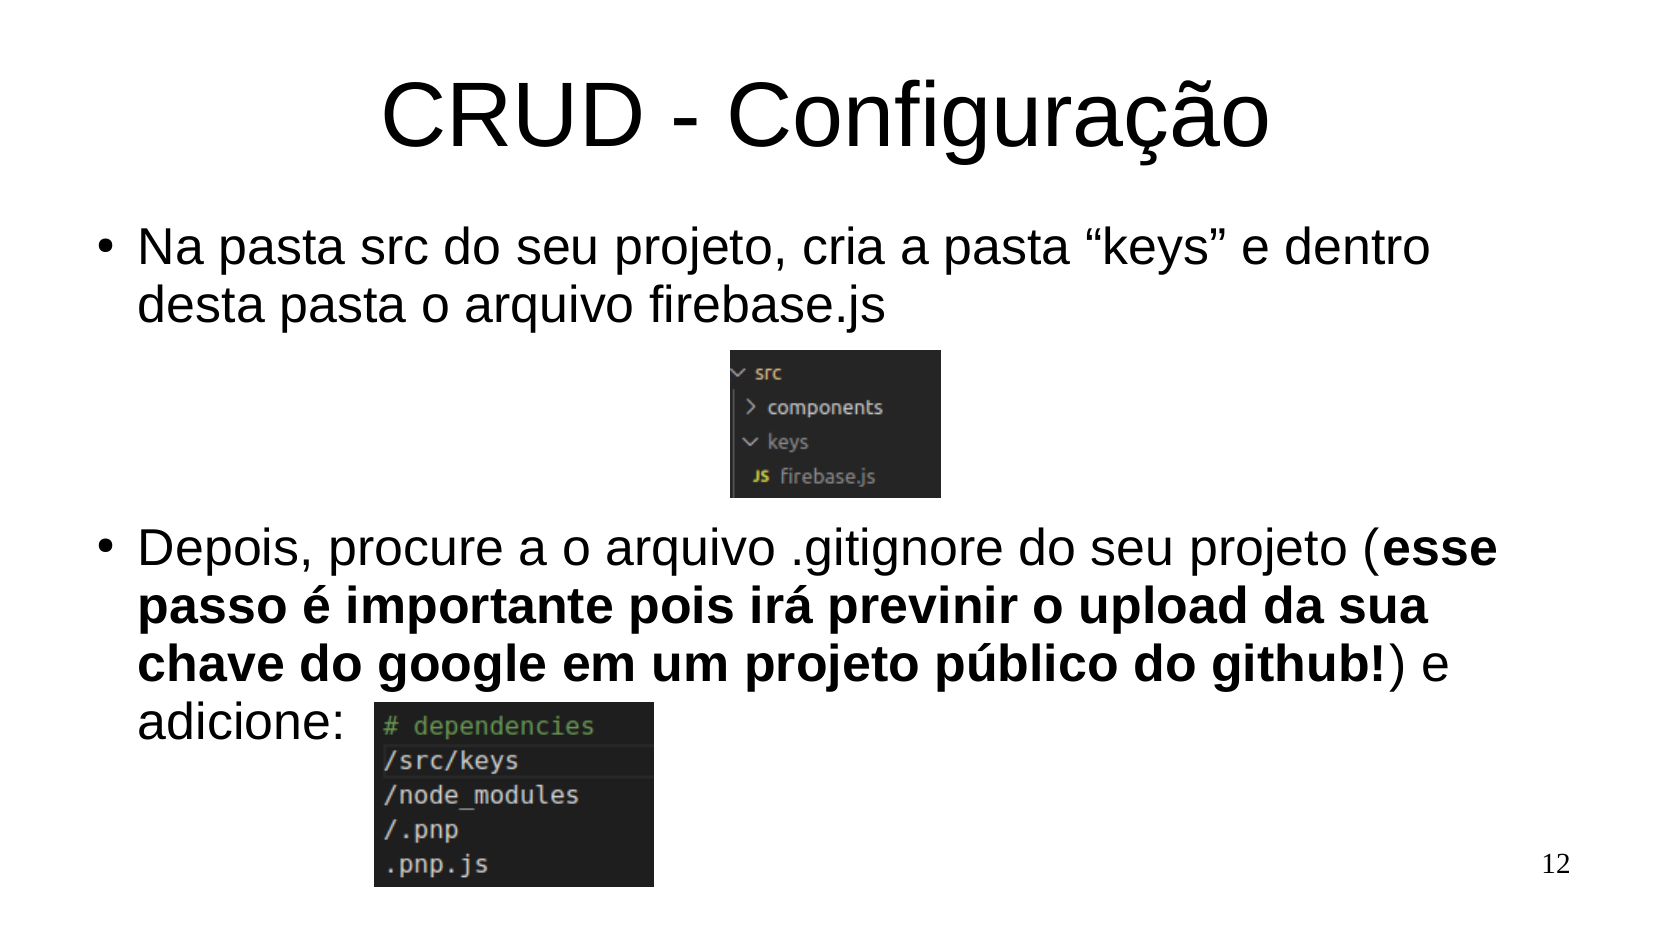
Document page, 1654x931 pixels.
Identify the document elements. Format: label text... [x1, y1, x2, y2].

title CRUD - Configuração [82, 37, 1571, 193]
list Na pasta src do seu projeto, cria a pasta “keys” e dentro desta pasta o arquivo firebase.js Depois, procure a o arquivo .gitignore do seu projeto (esse passo é importante pois irá previnir o upload da sua chave do google em um projeto público do github!) e adicione: [82, 217, 1571, 758]
picture [730, 350, 941, 498]
picture [374, 702, 654, 887]
